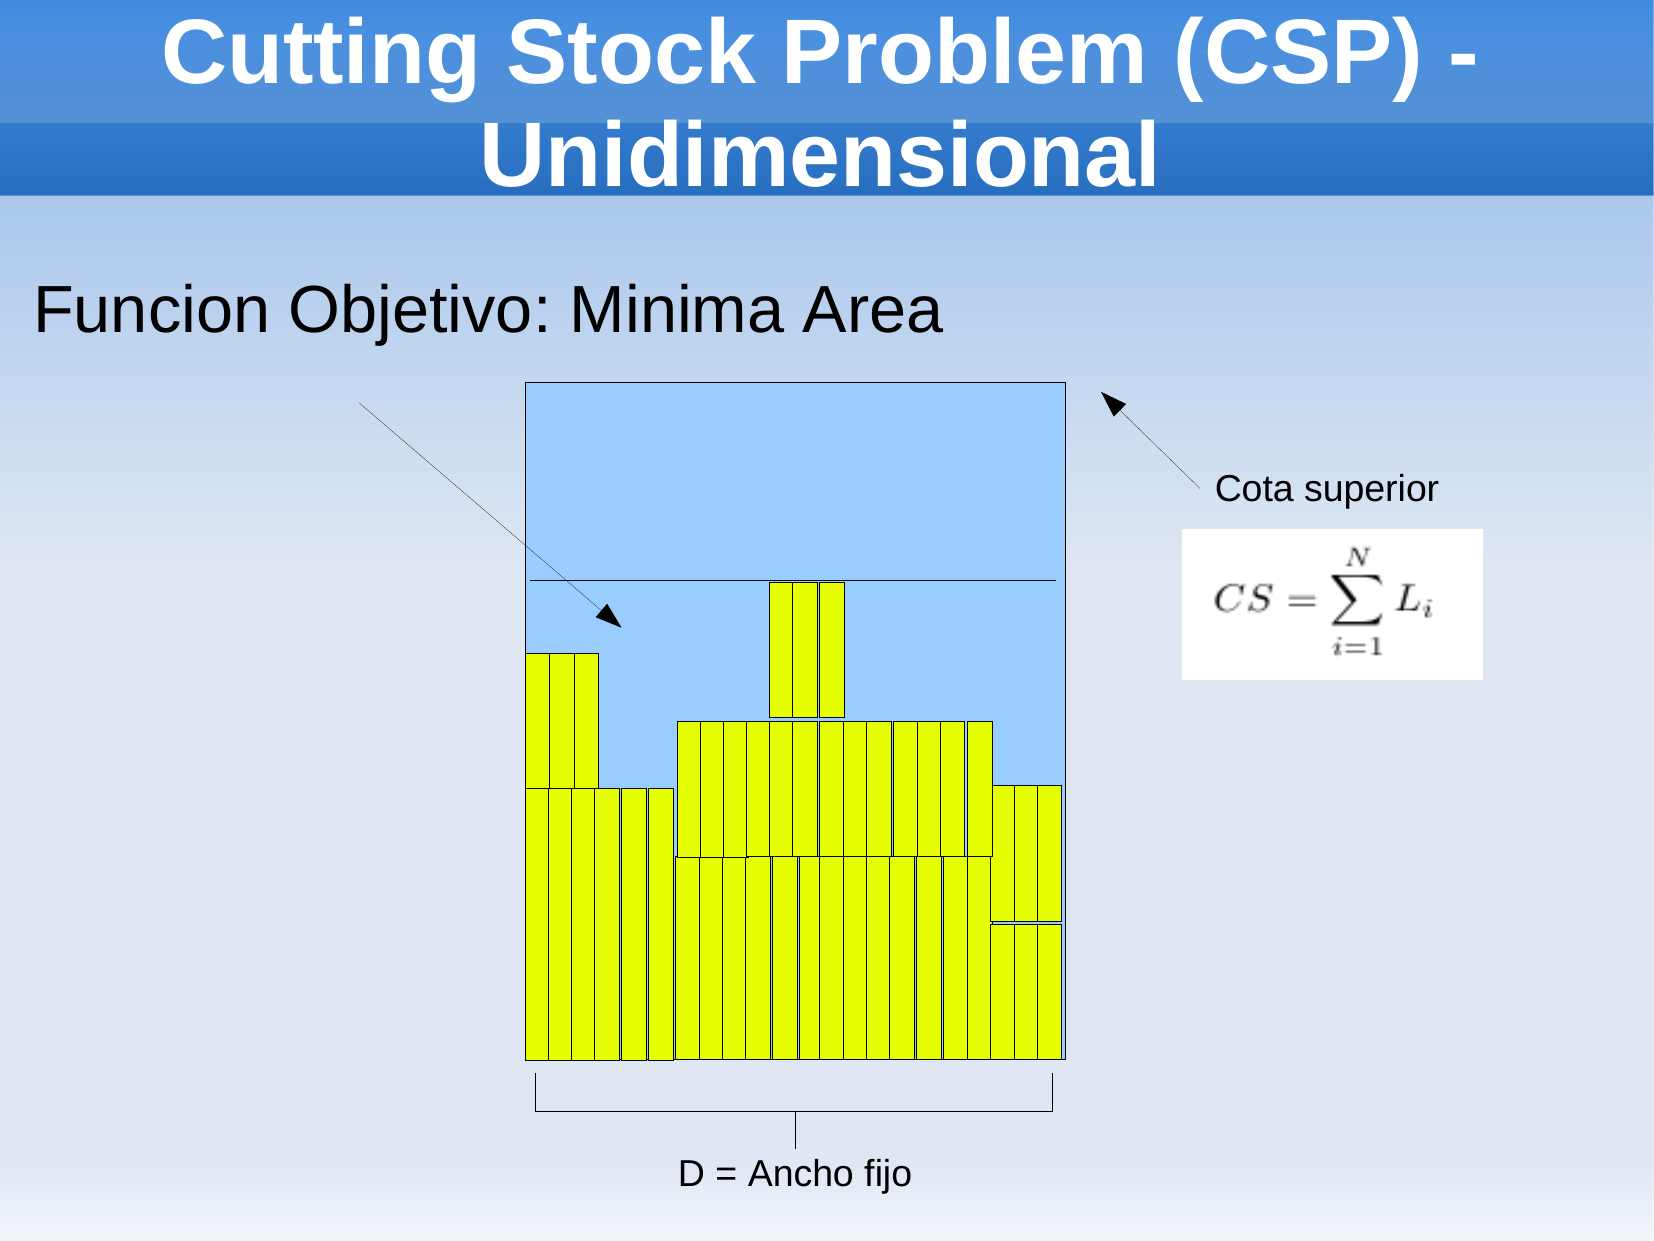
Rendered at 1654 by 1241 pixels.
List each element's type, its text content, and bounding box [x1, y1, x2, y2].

text_box D = Ancho fijo [663, 1144, 964, 1202]
list Funcion Objetivo: Minima Area [0, 272, 1005, 395]
text_box [525, 382, 1066, 1061]
text_box Cota superior [1200, 460, 1538, 517]
picture [0, 0, 1654, 1241]
title Cutting Stock Problem (CSP) - Unidimensional [76, 1, 1565, 207]
